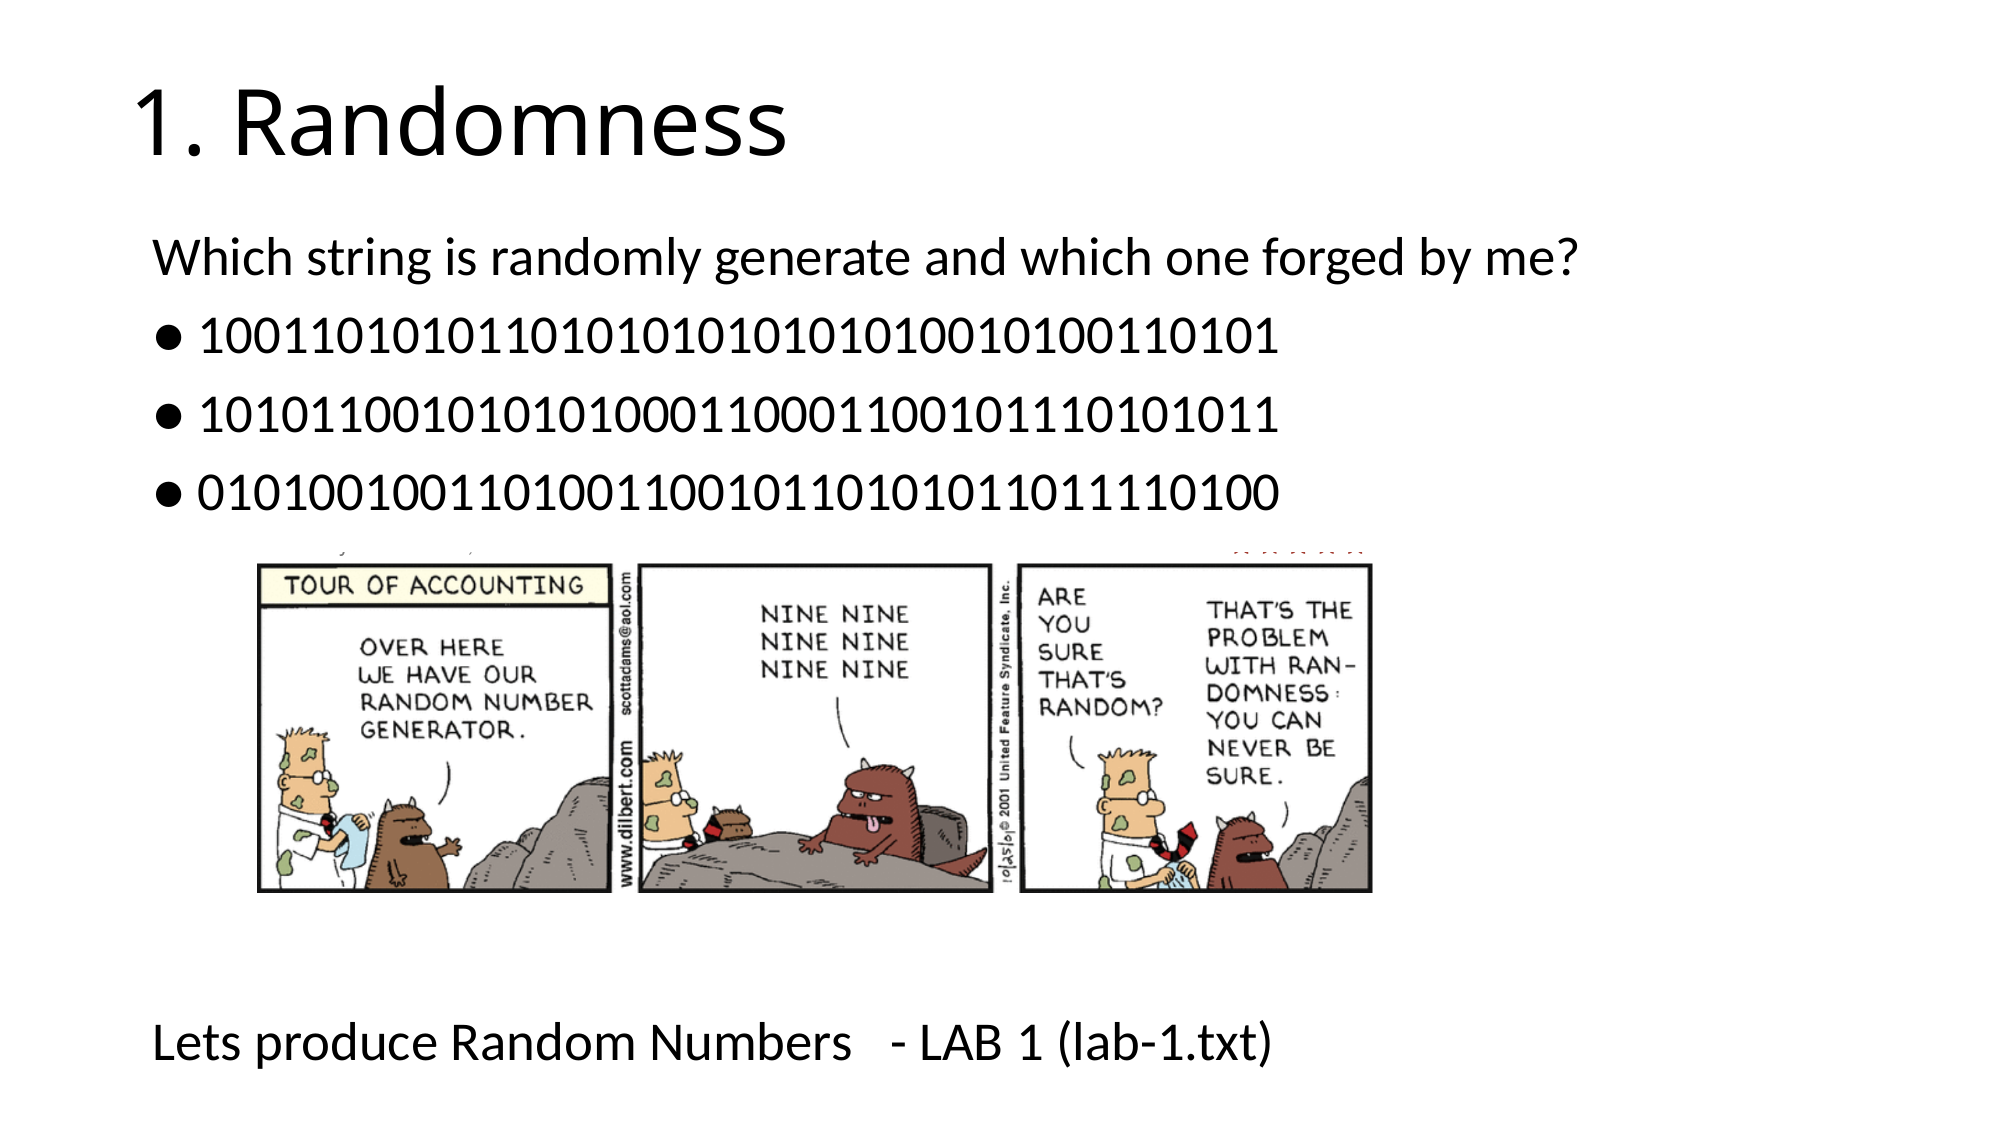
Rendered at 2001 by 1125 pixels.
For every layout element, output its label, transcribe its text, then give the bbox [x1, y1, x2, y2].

list Which string is randomly generate and which one forged by me? ● 100110101011010101010101010010100110101 ● 101011001010101000110001100101110101011 ● 010100100110100110010110101011011110100 Lets produce Random Numbers - LAB 1 (lab-1.txt) [137, 220, 1863, 1088]
picture [245, 552, 1380, 900]
title 1. Randomness [114, 59, 1863, 193]
